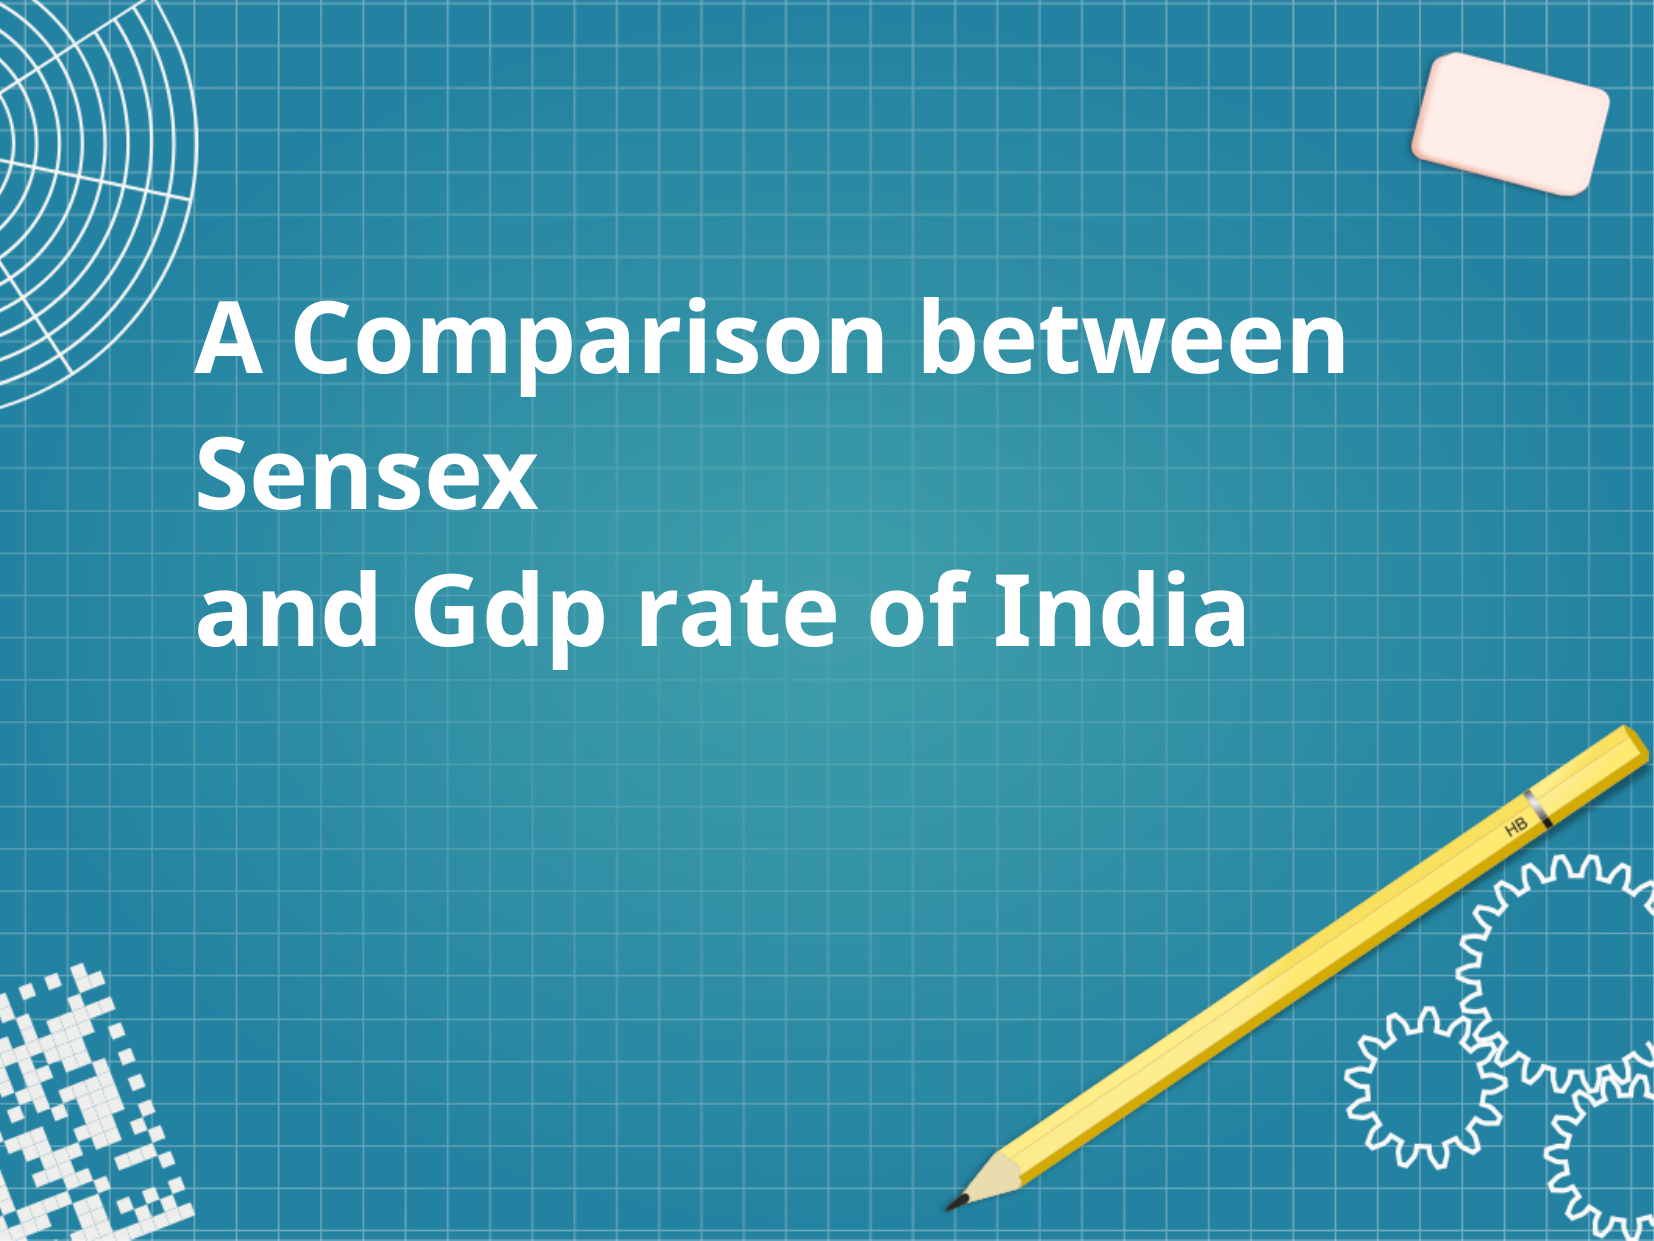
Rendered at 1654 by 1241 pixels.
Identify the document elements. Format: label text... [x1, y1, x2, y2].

text_box A Comparison between Sensex and Gdp rate of India [180, 259, 1411, 931]
picture [0, 0, 1654, 1241]
